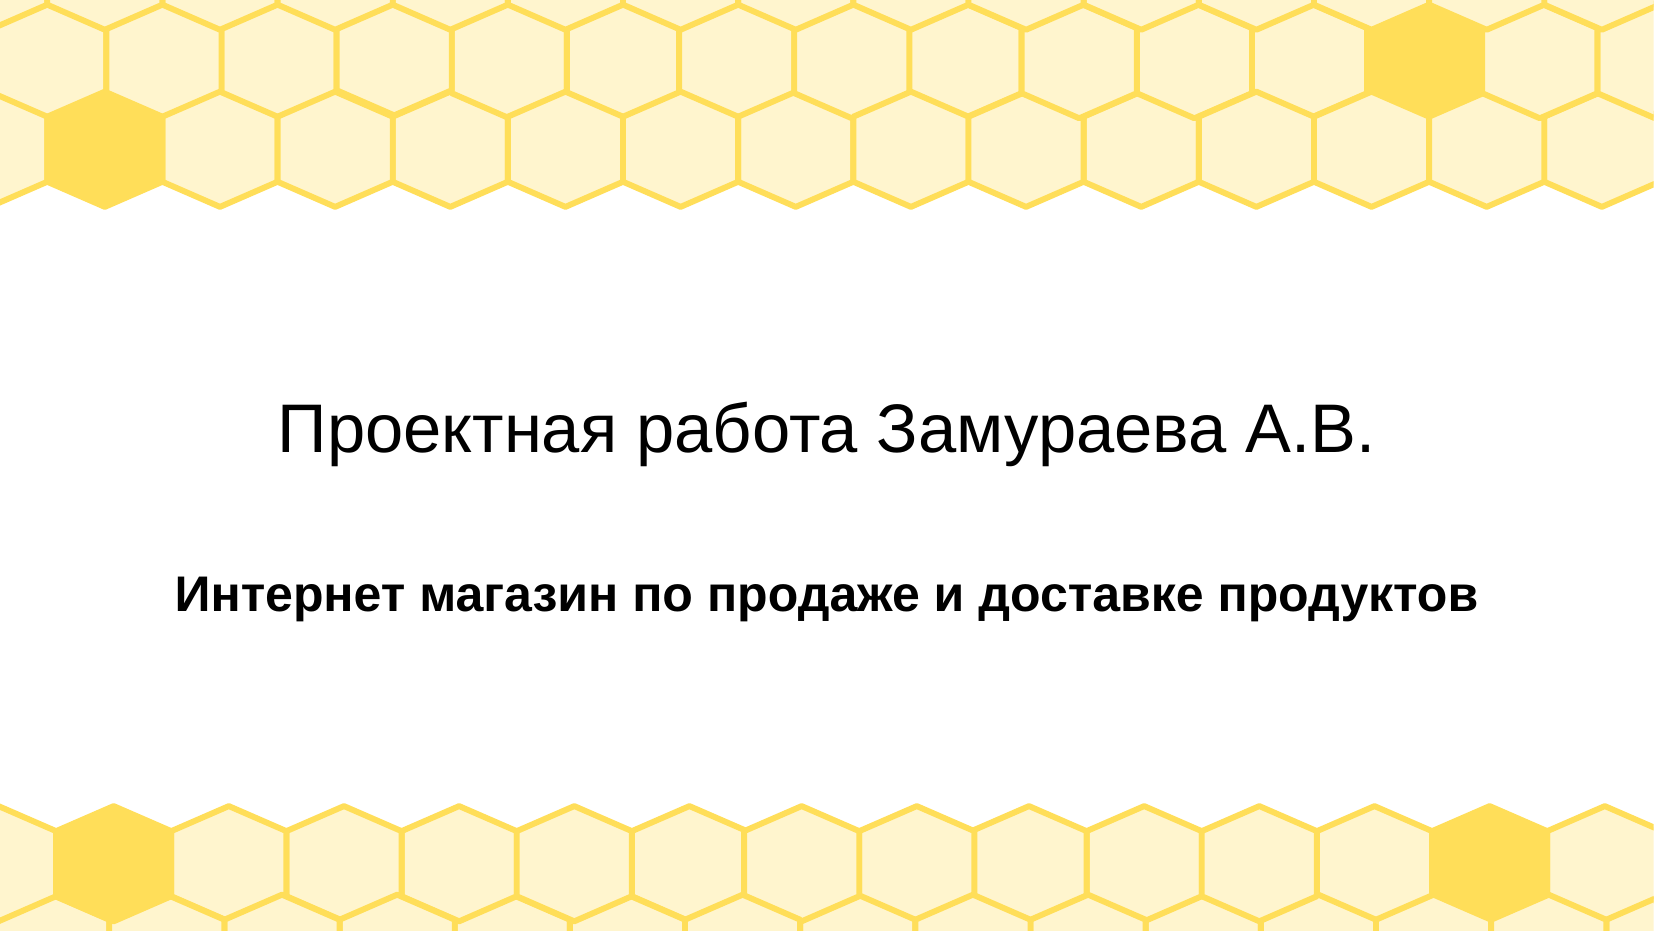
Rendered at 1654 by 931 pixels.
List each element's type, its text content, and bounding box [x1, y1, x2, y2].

title Проектная работа Замураева А.В. [88, 324, 1565, 532]
subtitle Интернет магазин по продаже и доставке продуктов [88, 561, 1565, 709]
